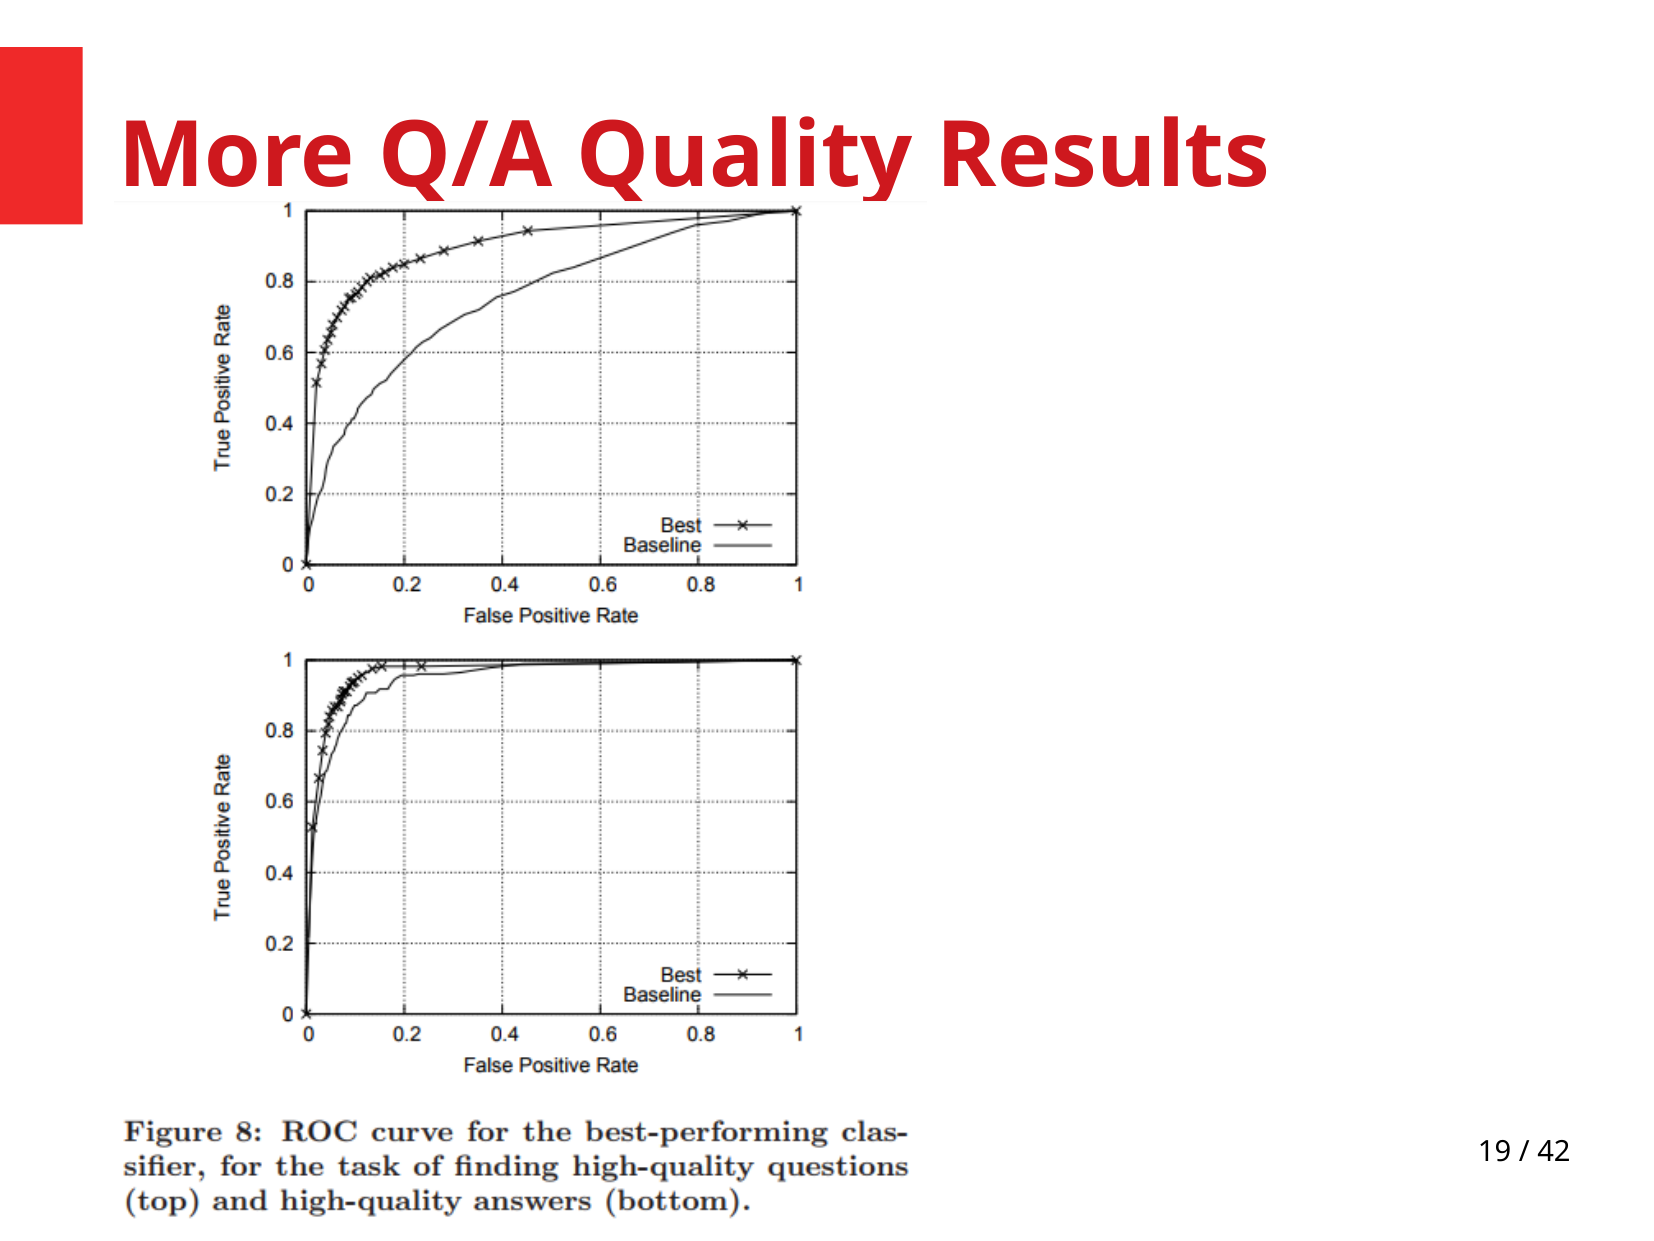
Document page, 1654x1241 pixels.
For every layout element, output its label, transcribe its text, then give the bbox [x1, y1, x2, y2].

picture [114, 201, 927, 1231]
title More Q/A Quality Results [118, 49, 1591, 257]
